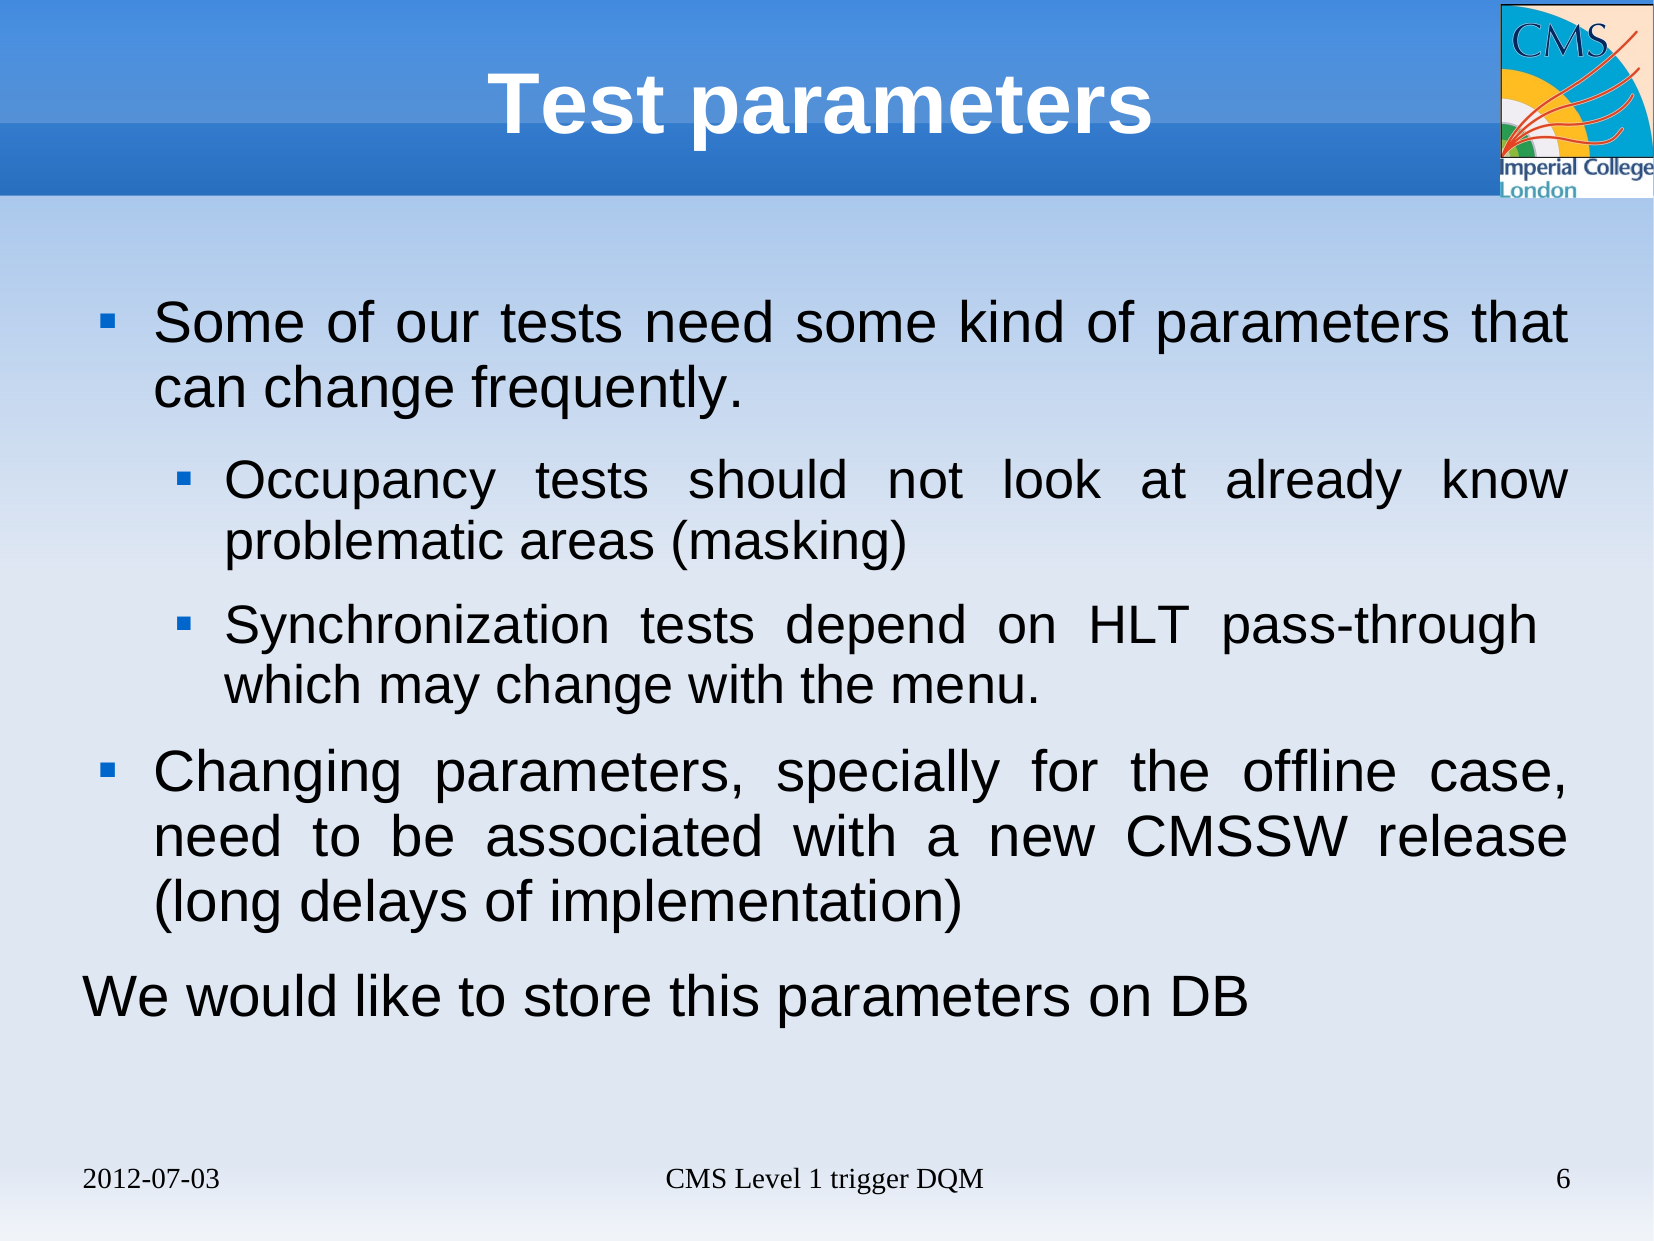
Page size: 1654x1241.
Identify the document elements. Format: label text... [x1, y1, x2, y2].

title Test parameters [76, 0, 1565, 208]
picture [0, 0, 1654, 1241]
list Some of our tests need some kind of parameters that can change frequently. Occupancy tests should not look at already know problematic areas (masking) Synchronization tests depend on HLT pass-through which may change with the menu. Changing parameters, specially for the offline case, need to be associated with a new CMSSW release (long delays of implementation) We would like to store this parameters on DB [82, 290, 1571, 1109]
